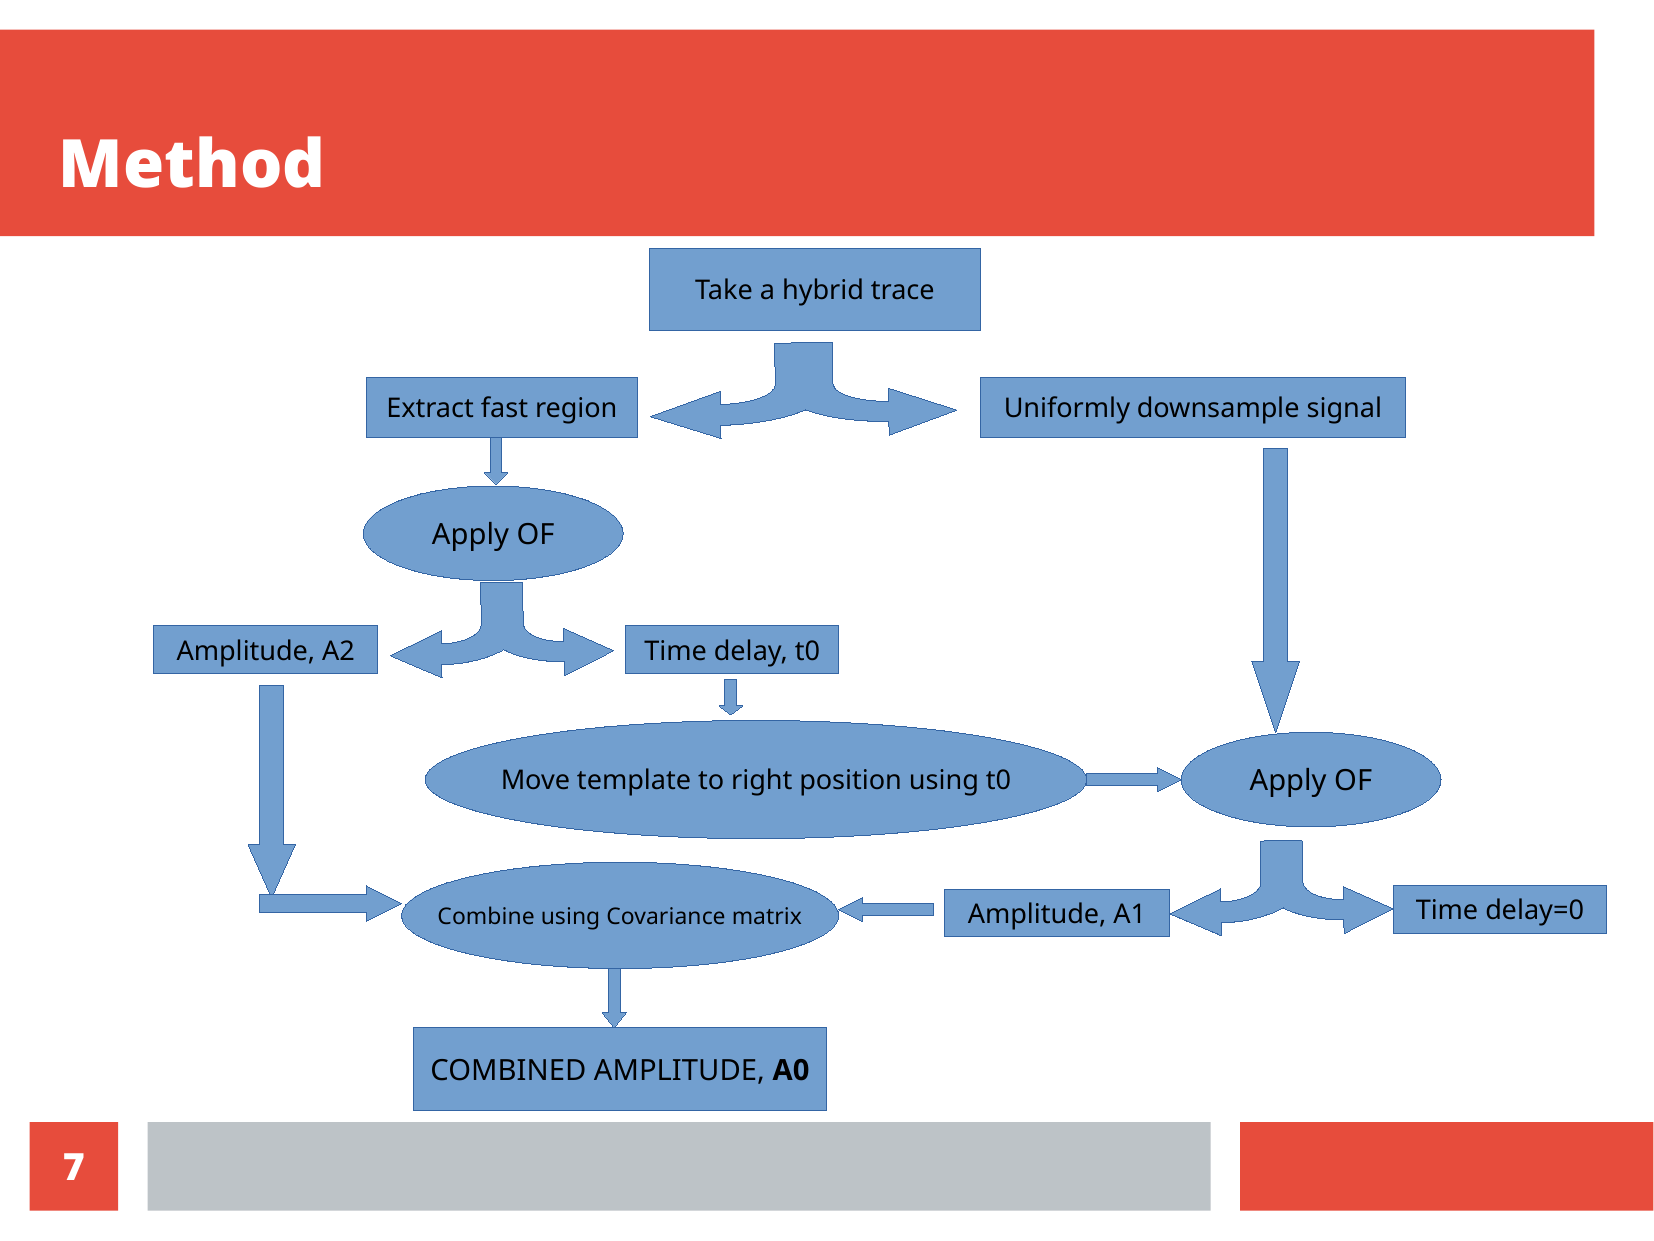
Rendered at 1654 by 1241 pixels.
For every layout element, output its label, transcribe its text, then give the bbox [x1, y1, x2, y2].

text_box COMBINED AMPLITUDE, A0 [413, 1027, 827, 1111]
text_box [1086, 767, 1181, 792]
text_box [719, 679, 743, 715]
text_box Apply OF [363, 486, 624, 581]
text_box [1170, 840, 1393, 936]
text_box Combine using Covariance matrix [401, 862, 839, 969]
text_box [1251, 448, 1300, 733]
text_box Time delay=0 [1393, 885, 1607, 934]
text_box Move template to right position using t0 [425, 720, 1086, 839]
text_box Amplitude, A2 [153, 625, 378, 674]
text_box [484, 437, 508, 485]
text_box [390, 582, 614, 678]
text_box [248, 685, 402, 922]
text_box Extract fast region [366, 377, 638, 438]
text_box Uniformly downsample signal [980, 377, 1406, 438]
text_box Time delay, t0 [625, 625, 839, 674]
text_box [838, 897, 934, 922]
text_box Take a hybrid trace [649, 248, 981, 331]
text_box [650, 342, 957, 439]
text_box [602, 968, 627, 1027]
text_box Amplitude, A1 [944, 889, 1170, 937]
title Method [59, 59, 1595, 207]
text_box Apply OF [1181, 732, 1442, 827]
